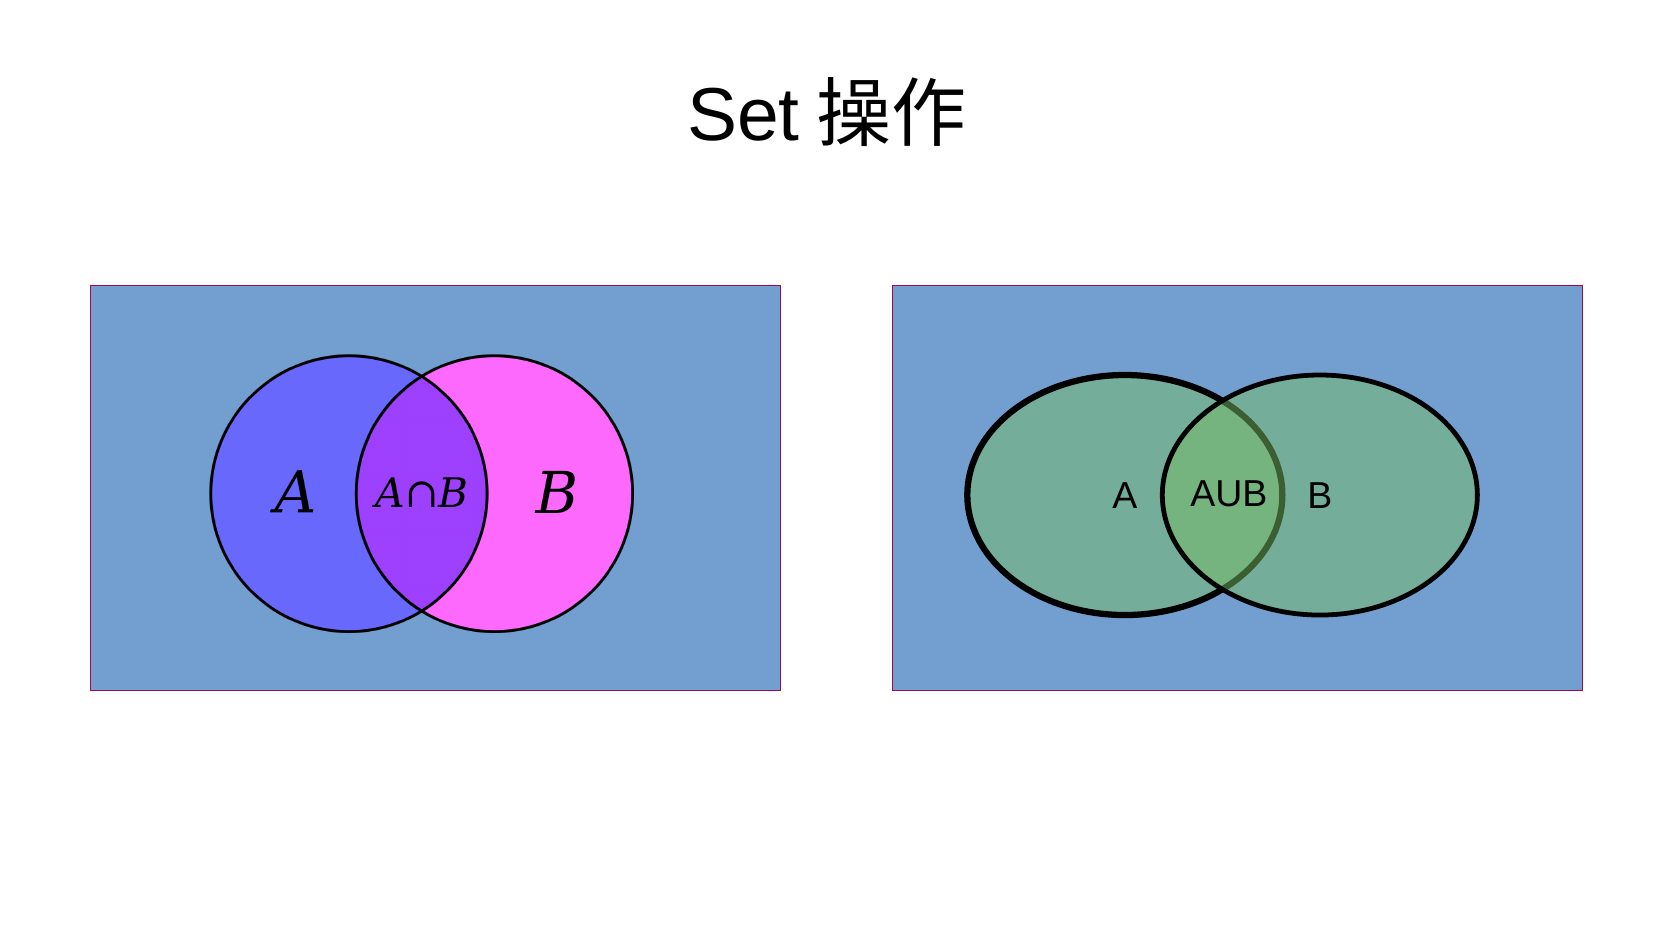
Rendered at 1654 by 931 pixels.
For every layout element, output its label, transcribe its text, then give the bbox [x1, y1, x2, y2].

text_box B [1162, 375, 1478, 616]
text_box [90, 285, 781, 691]
text_box [892, 285, 1583, 691]
title Set操作 [82, 37, 1571, 193]
text_box A [967, 375, 1222, 616]
text_box AUB [1175, 465, 1283, 522]
picture [167, 312, 676, 676]
